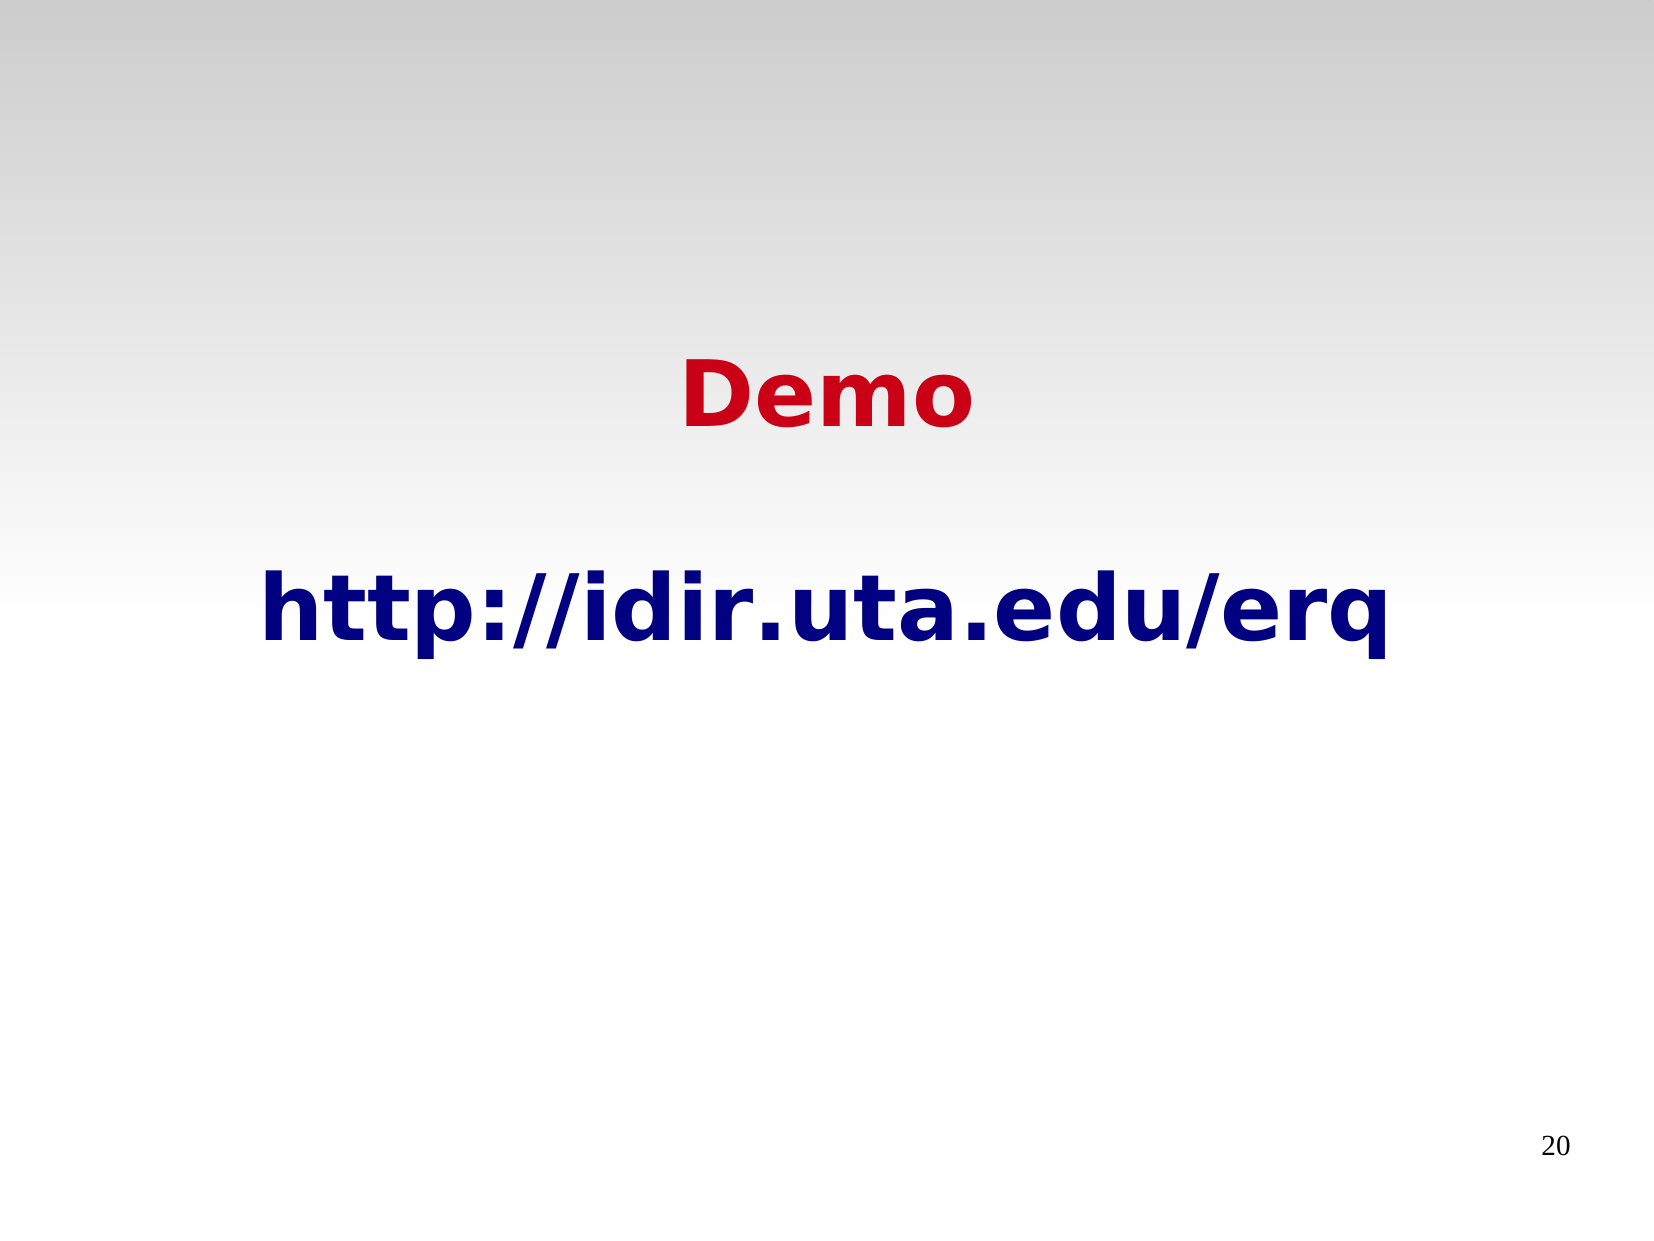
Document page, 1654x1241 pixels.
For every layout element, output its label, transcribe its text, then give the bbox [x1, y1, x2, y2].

title Demo http://idir.uta.edu/erq [82, 340, 1571, 662]
